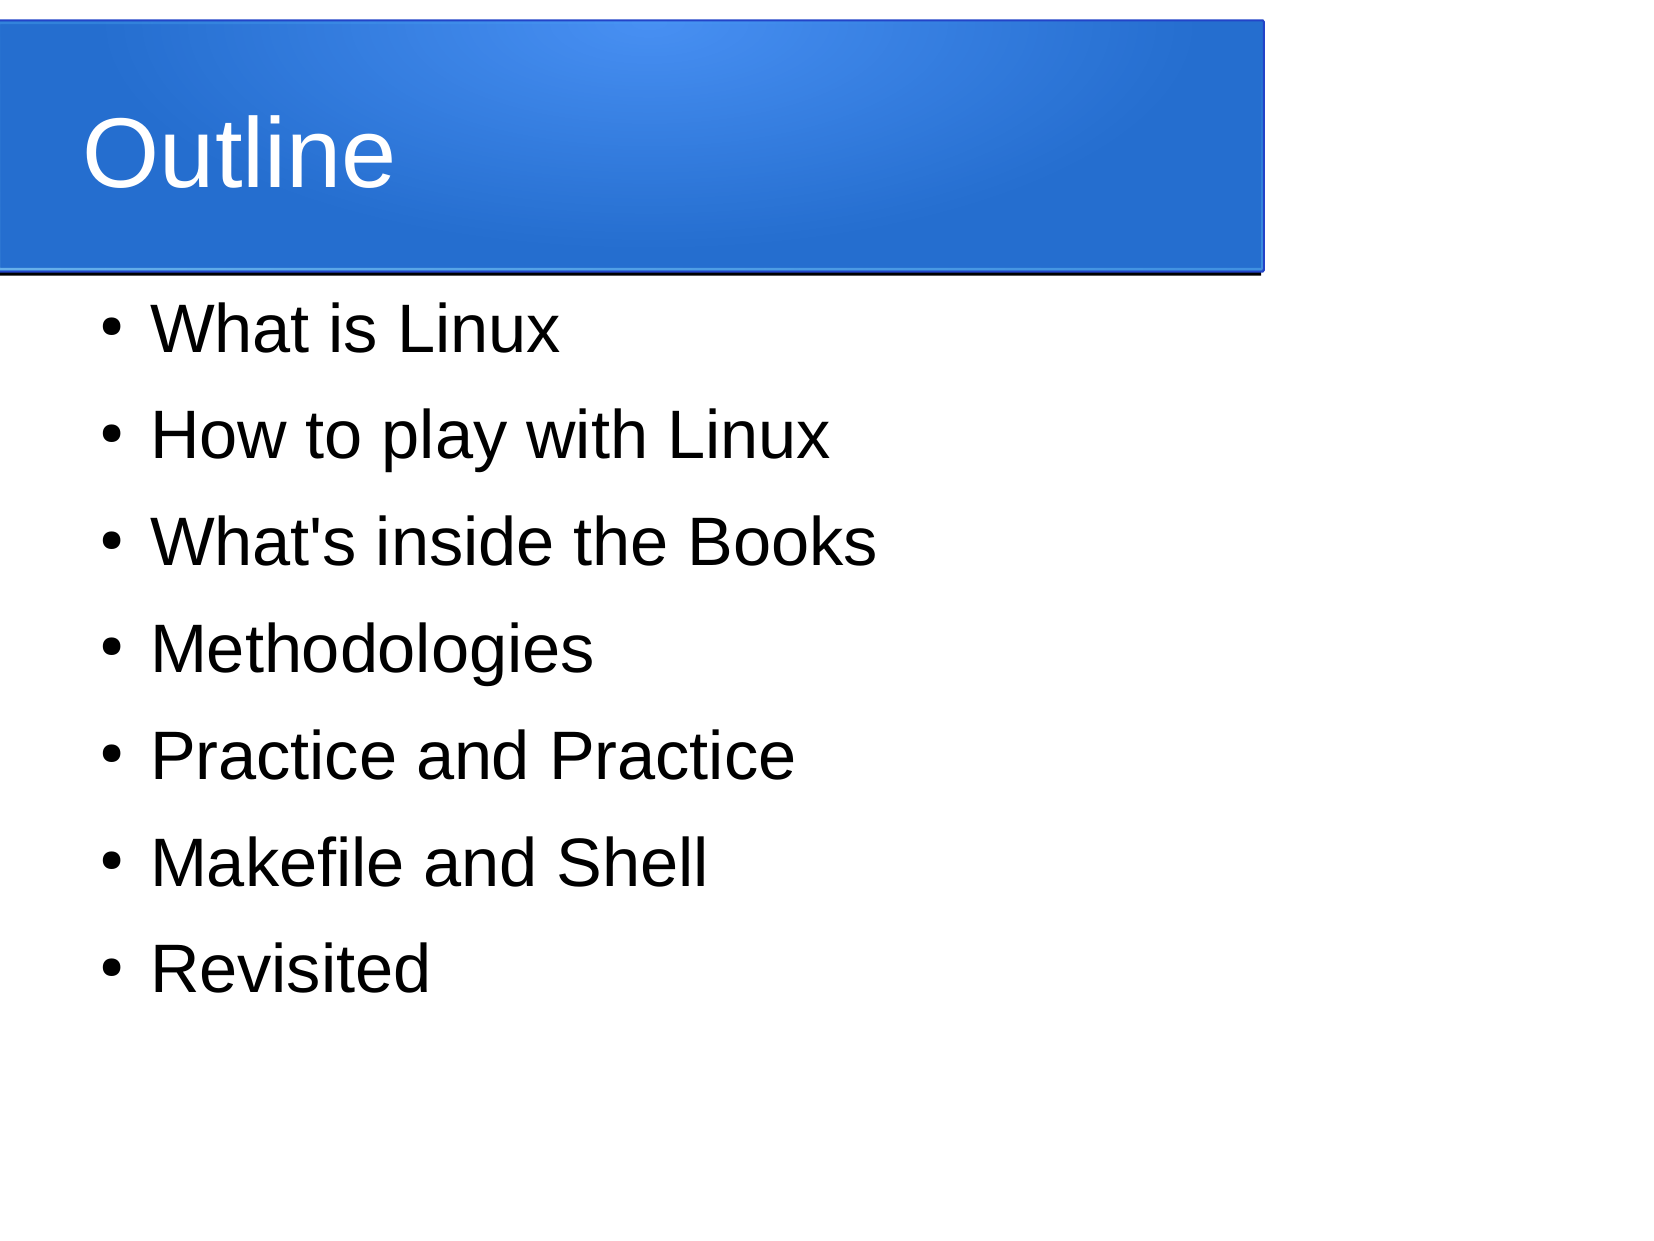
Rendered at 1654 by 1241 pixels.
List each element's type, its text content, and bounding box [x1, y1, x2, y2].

title Outline [82, 49, 1250, 257]
list What is Linux How to play with Linux What's inside the Books Methodologies Practice and Practice Makefile and Shell Revisited [82, 290, 1538, 1010]
